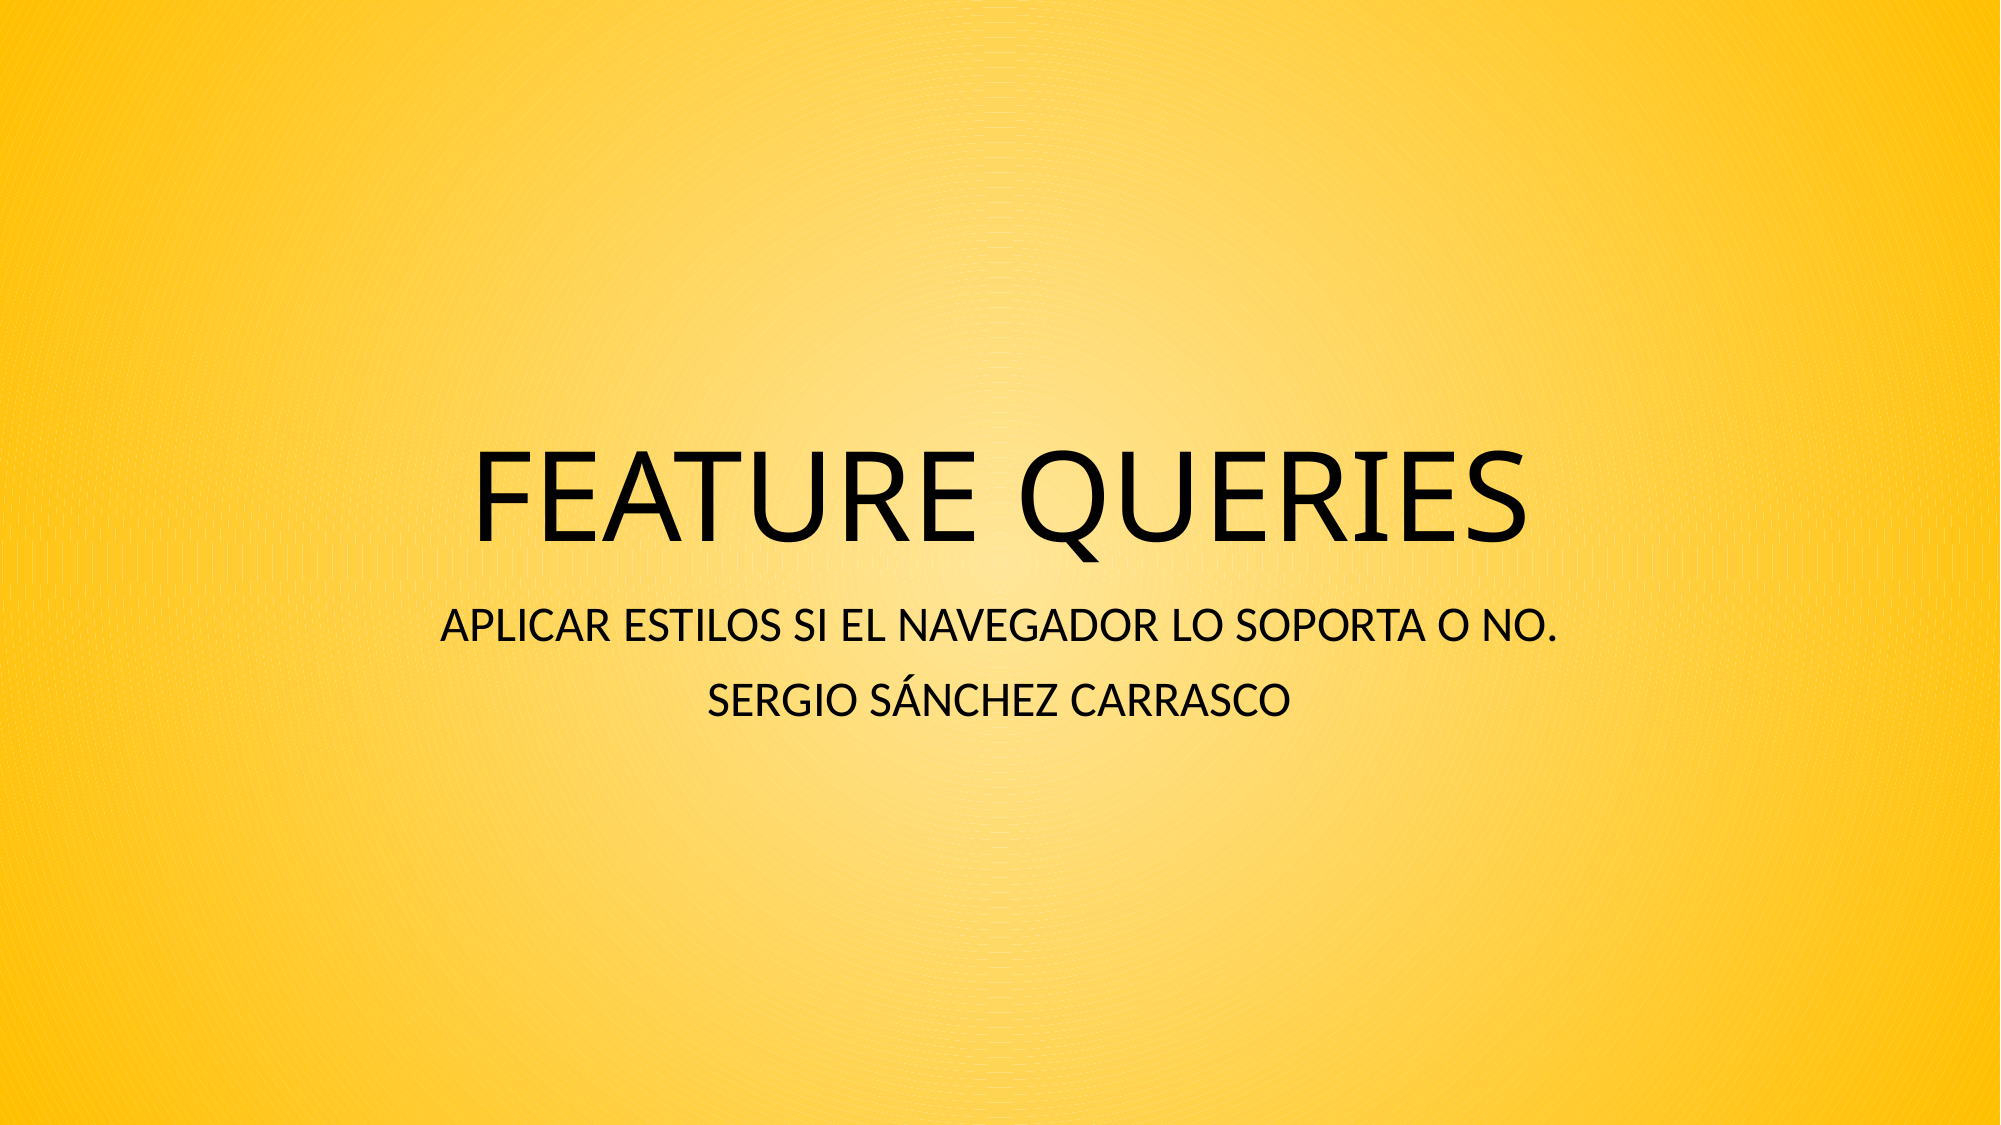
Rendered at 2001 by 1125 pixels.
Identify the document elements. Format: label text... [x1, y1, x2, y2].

subtitle APLICAR ESTILOS SI EL NAVEGADOR LO SOPORTA O NO. SERGIO SÁNCHEZ CARRASCO [249, 590, 1750, 863]
title FEATURE QUERIES [249, 184, 1750, 576]
